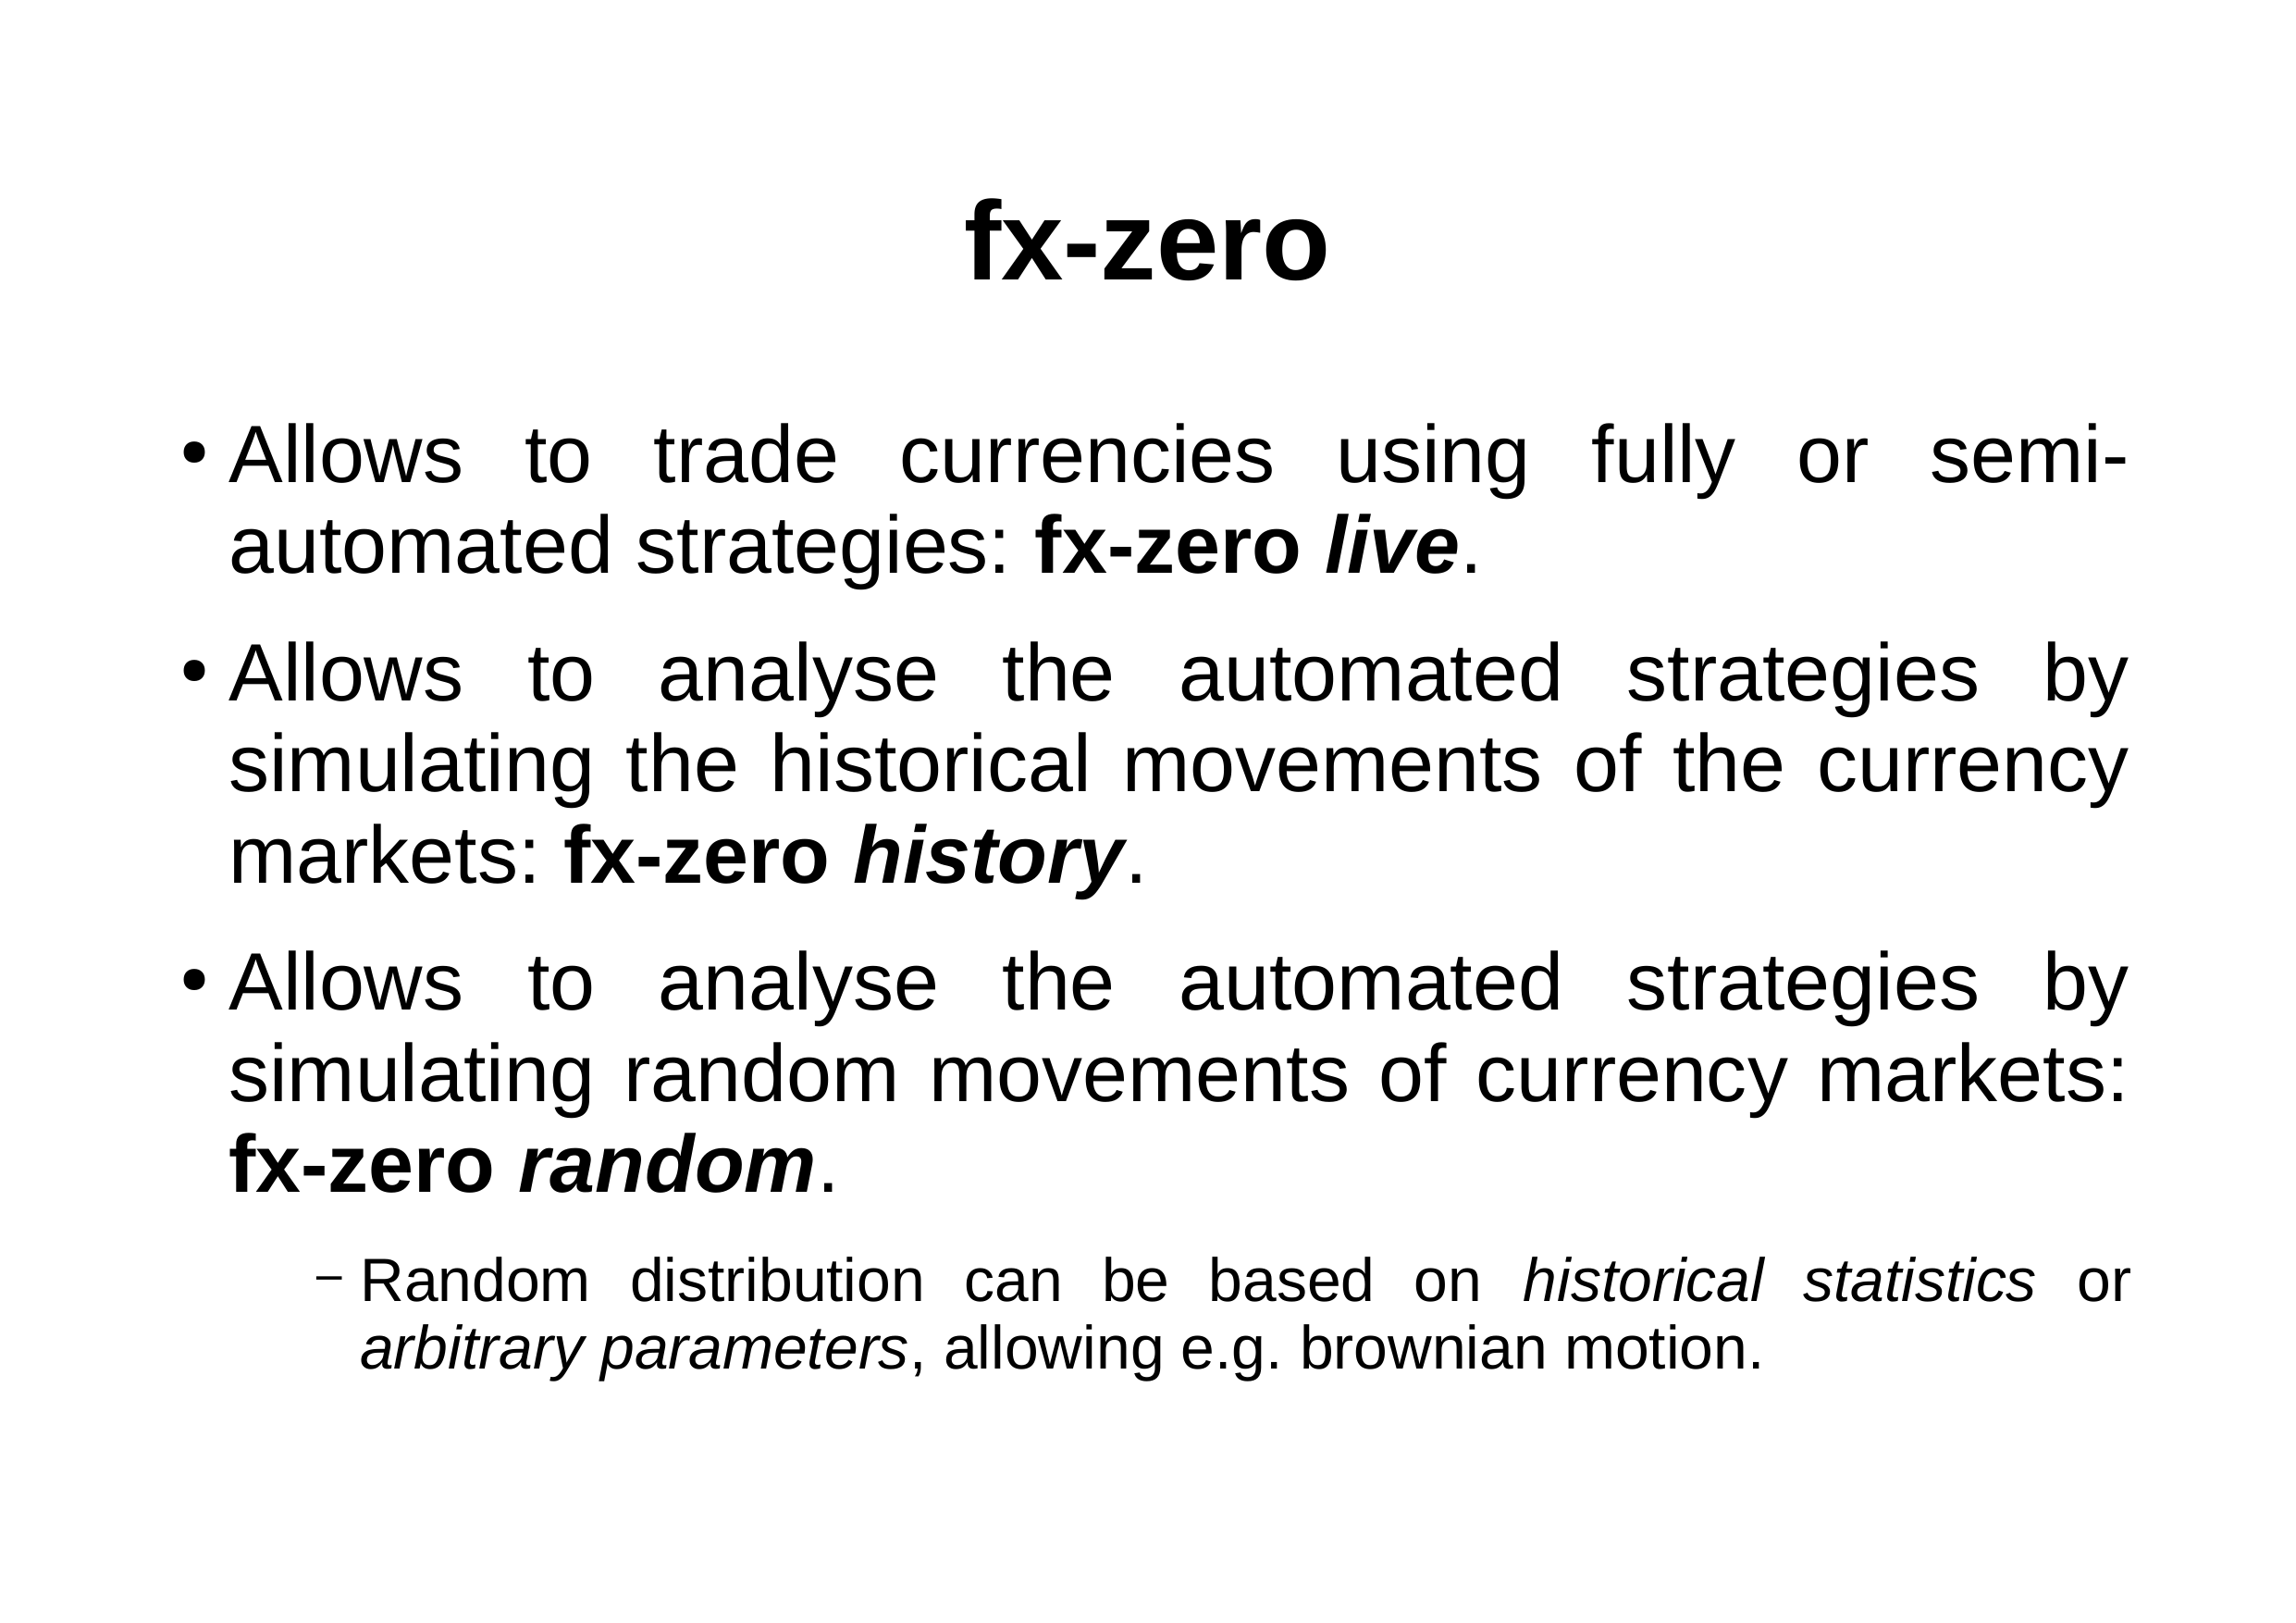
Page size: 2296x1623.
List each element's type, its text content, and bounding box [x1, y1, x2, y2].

title fx-zero [163, 114, 2132, 367]
list Allows to trade currencies using fully or semi-automated strategies: fx-zero live. Allows to analyse the automated strategies by simulating the historical movements of the currency markets: fx-zero history. Allows to analyse the automated strategies by simulating random movements of currency markets: fx-zero random. Random distribution can be based on historical statistics or arbitrary parameters, allowing e.g. brownian motion. [163, 408, 2132, 1408]
